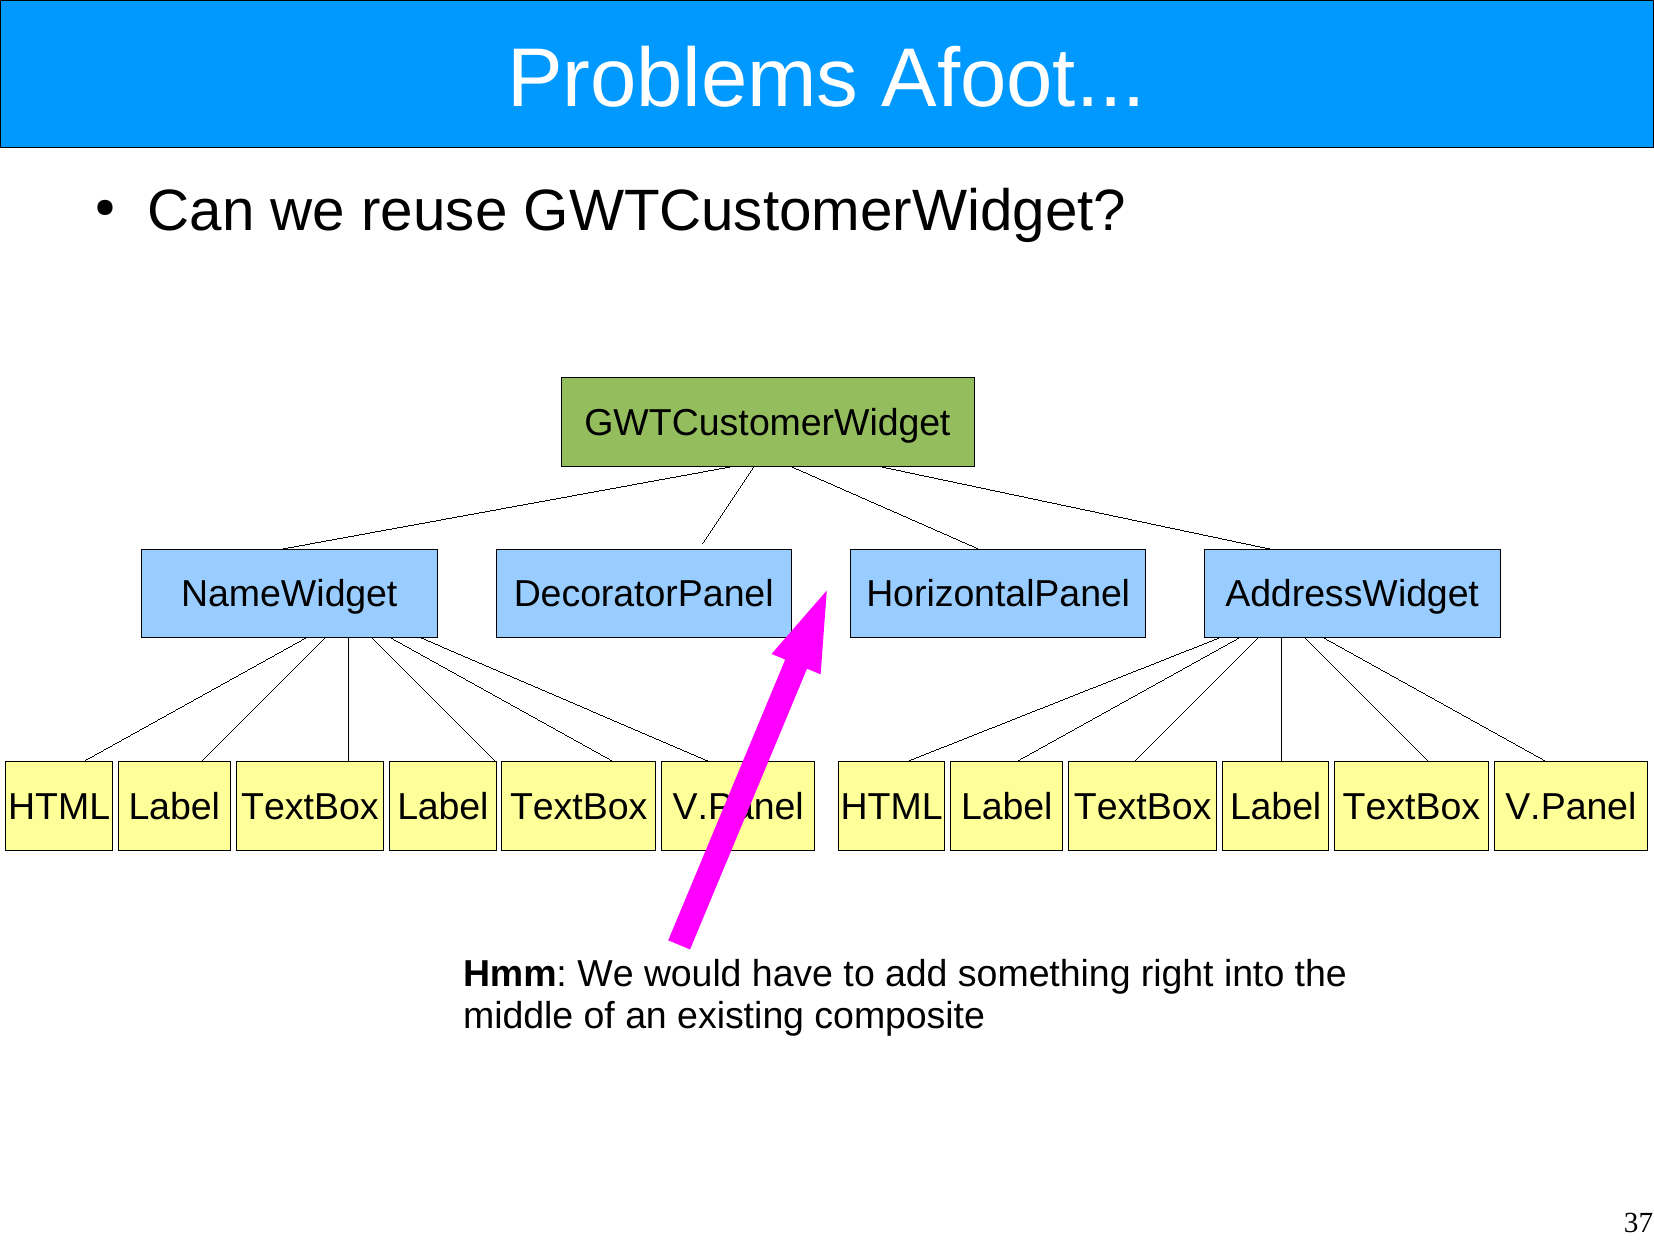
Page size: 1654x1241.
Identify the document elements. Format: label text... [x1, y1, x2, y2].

text_box HorizontalPanel [850, 549, 1146, 638]
text_box TextBox [1068, 761, 1217, 851]
text_box AddressWidget [1204, 549, 1501, 638]
text_box NameWidget [141, 549, 438, 638]
text_box Hmm: We would have to add something right into the middle of an existing composite [448, 944, 1363, 1044]
text_box TextBox [1334, 761, 1489, 851]
text_box TextBox [501, 761, 656, 851]
text_box TextBox [236, 761, 384, 851]
text_box V.Panel [1494, 761, 1648, 851]
text_box HTML [838, 761, 945, 851]
text_box V.Panel [661, 761, 742, 851]
text_box DecoratorPanel [496, 549, 792, 638]
text_box Label [1222, 761, 1329, 851]
text_box V.Panel [732, 761, 815, 851]
text_box HTML [5, 761, 113, 851]
text_box GWTCustomerWidget [561, 377, 975, 467]
list Can we reuse GWTCustomerWidget? [76, 177, 1565, 1211]
text_box Label [389, 761, 497, 851]
text_box Label [118, 761, 231, 851]
title Problems Afoot... [82, 13, 1571, 142]
text_box Label [950, 761, 1063, 851]
